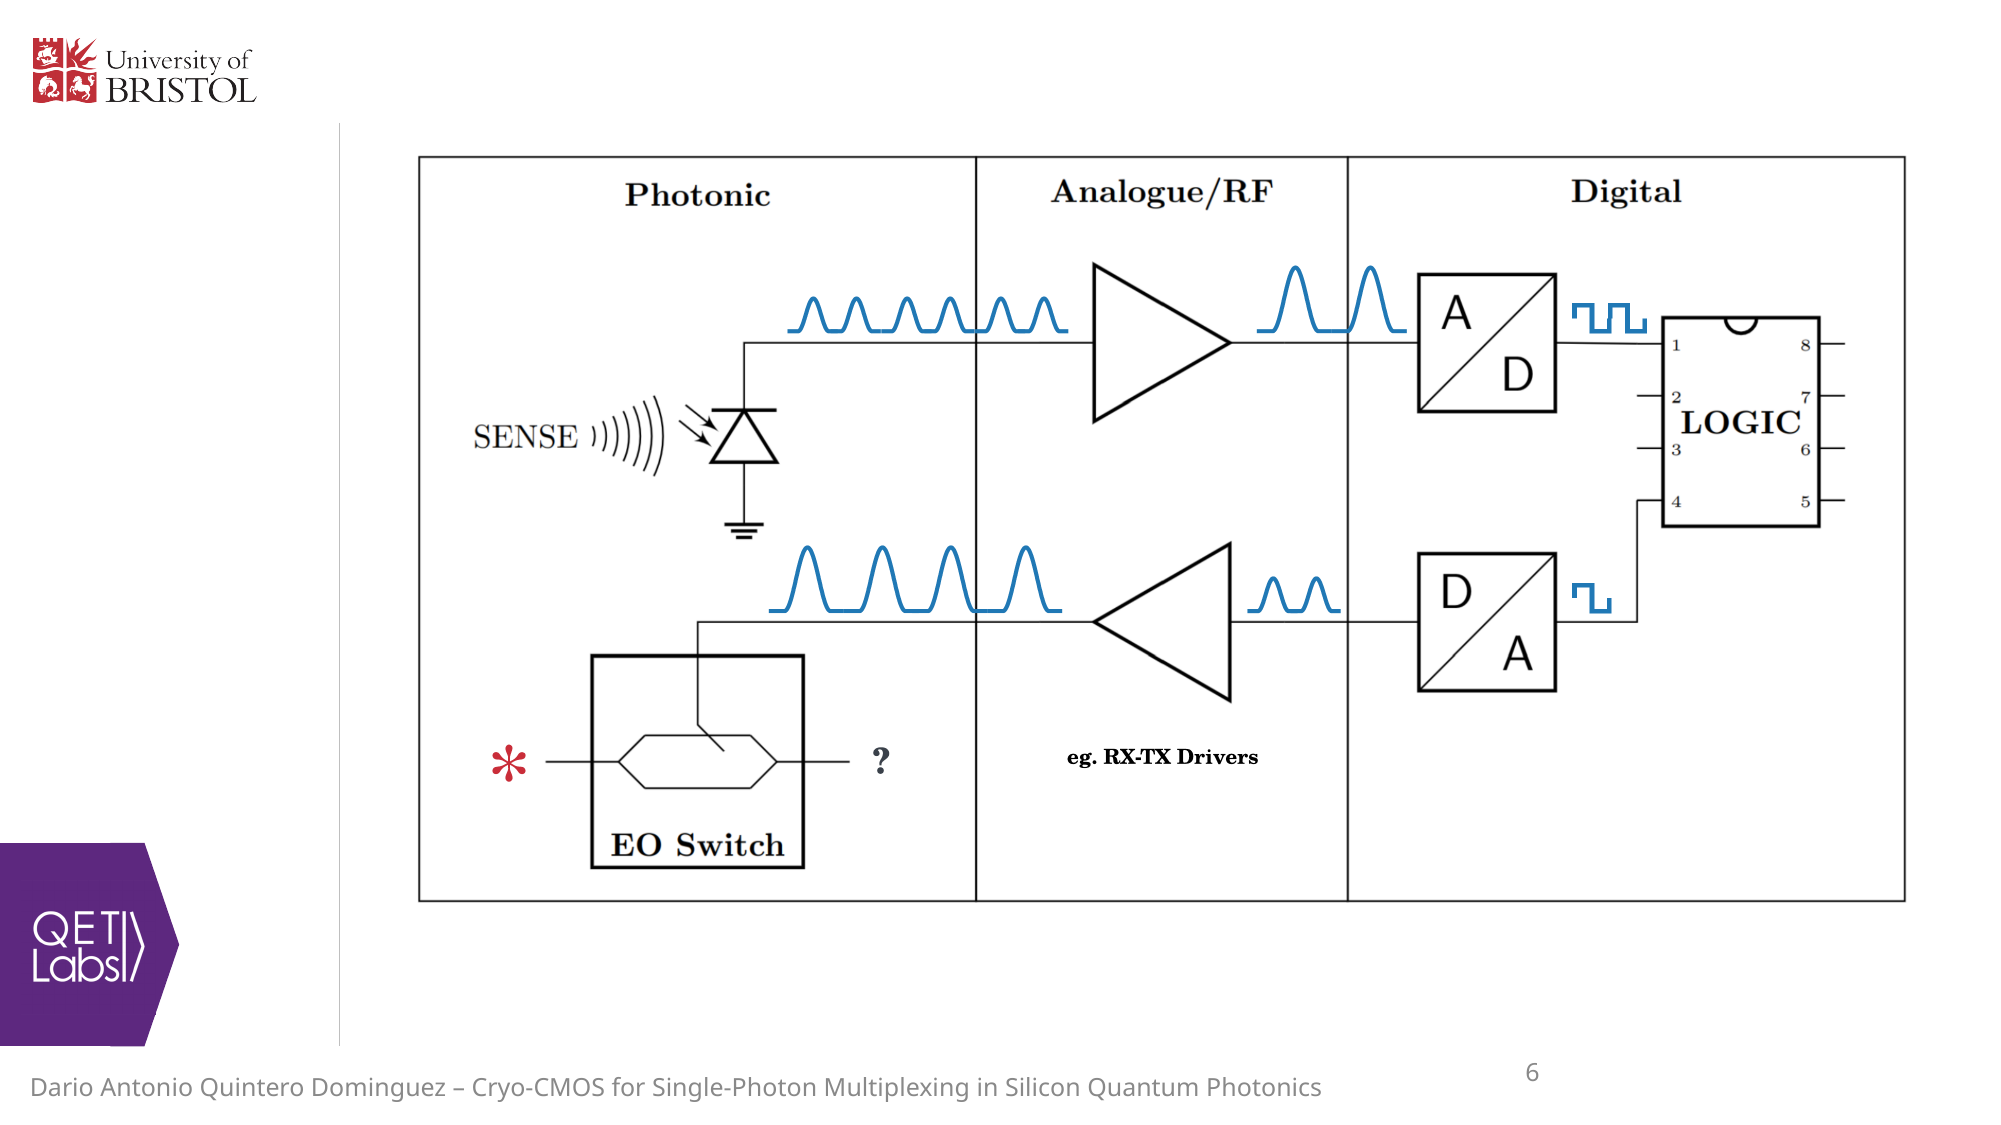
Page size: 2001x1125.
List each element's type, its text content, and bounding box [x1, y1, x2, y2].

text_box [0, 842, 180, 1047]
picture [412, 149, 1913, 908]
picture [21, 880, 156, 1015]
picture [33, 38, 257, 103]
footer Dario Antonio Quintero Dominguez – Cryo-CMOS for Single-Photon Multiplexing in Silicon Quantum Photonics [14, 1056, 1463, 1117]
slide_number <number> [1510, 1043, 1961, 1104]
